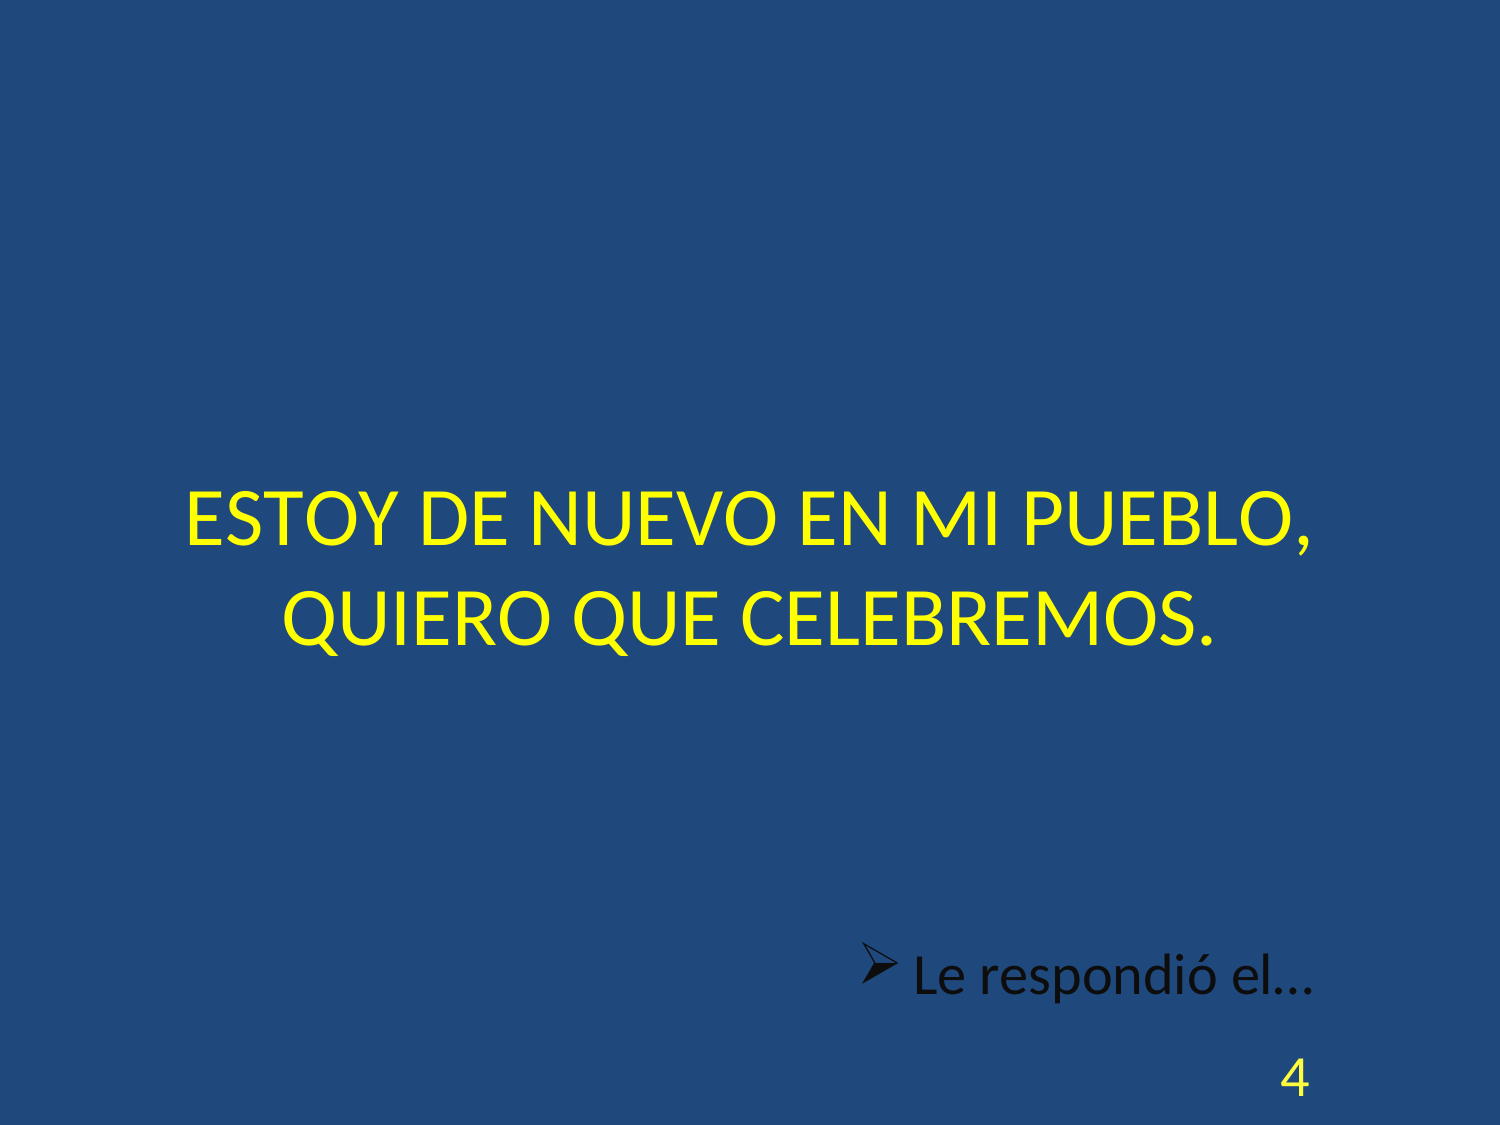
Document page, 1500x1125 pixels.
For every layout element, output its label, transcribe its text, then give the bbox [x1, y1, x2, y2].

text_box <número> [974, 1042, 1325, 1103]
text_box Le respondió el… [616, 928, 1329, 1012]
title ESTOY DE NUEVO EN MI PUEBLO, QUIERO QUE CELEBREMOS. [75, 468, 1426, 657]
